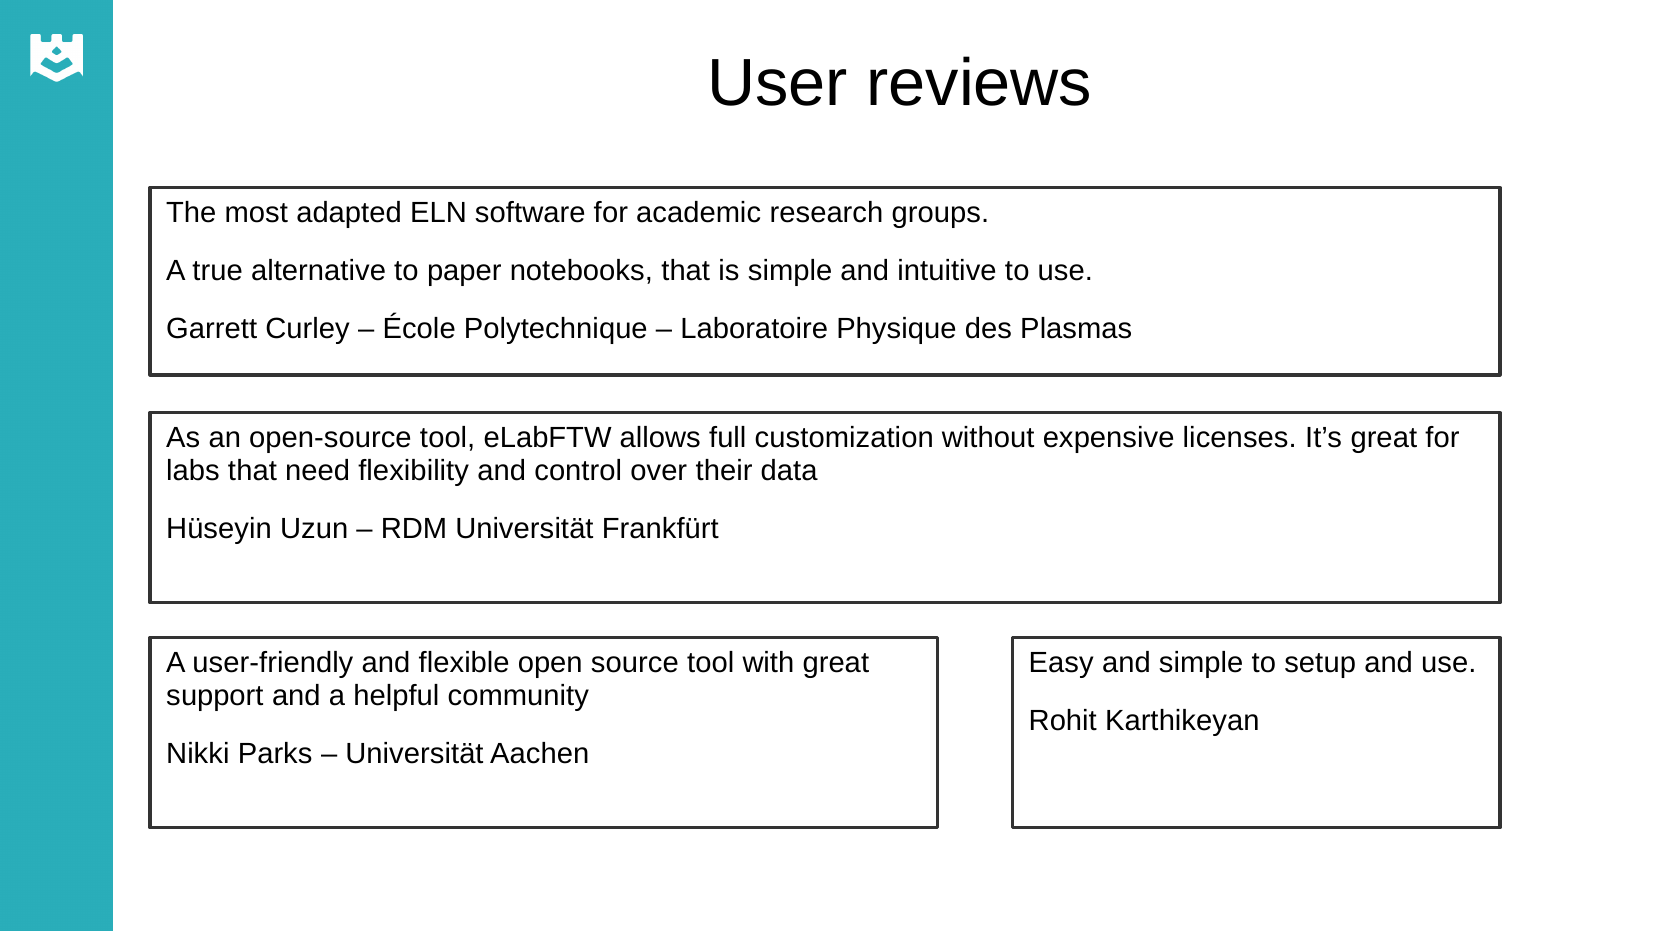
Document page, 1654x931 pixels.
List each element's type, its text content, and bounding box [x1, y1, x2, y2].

text_box The most adapted ELN software for academic research groups. A true alternative to paper notebooks, that is simple and intuitive to use. Garrett Curley – École Polytechnique – Laboratoire Physique des Plasmas [150, 187, 1501, 376]
text_box User reviews [150, 37, 1651, 202]
text_box A user-friendly and flexible open source tool with great support and a helpful community Nikki Parks – Universität Aachen [150, 637, 938, 828]
text_box As an open-source tool, eLabFTW allows full customization without expensive licenses. It’s great for labs that need flexibility and control over their data Hüseyin Uzun – RDM Universität Frankfürt [150, 412, 1501, 603]
picture [0, 0, 113, 931]
text_box Easy and simple to setup and use. Rohit Karthikeyan [1012, 637, 1501, 828]
